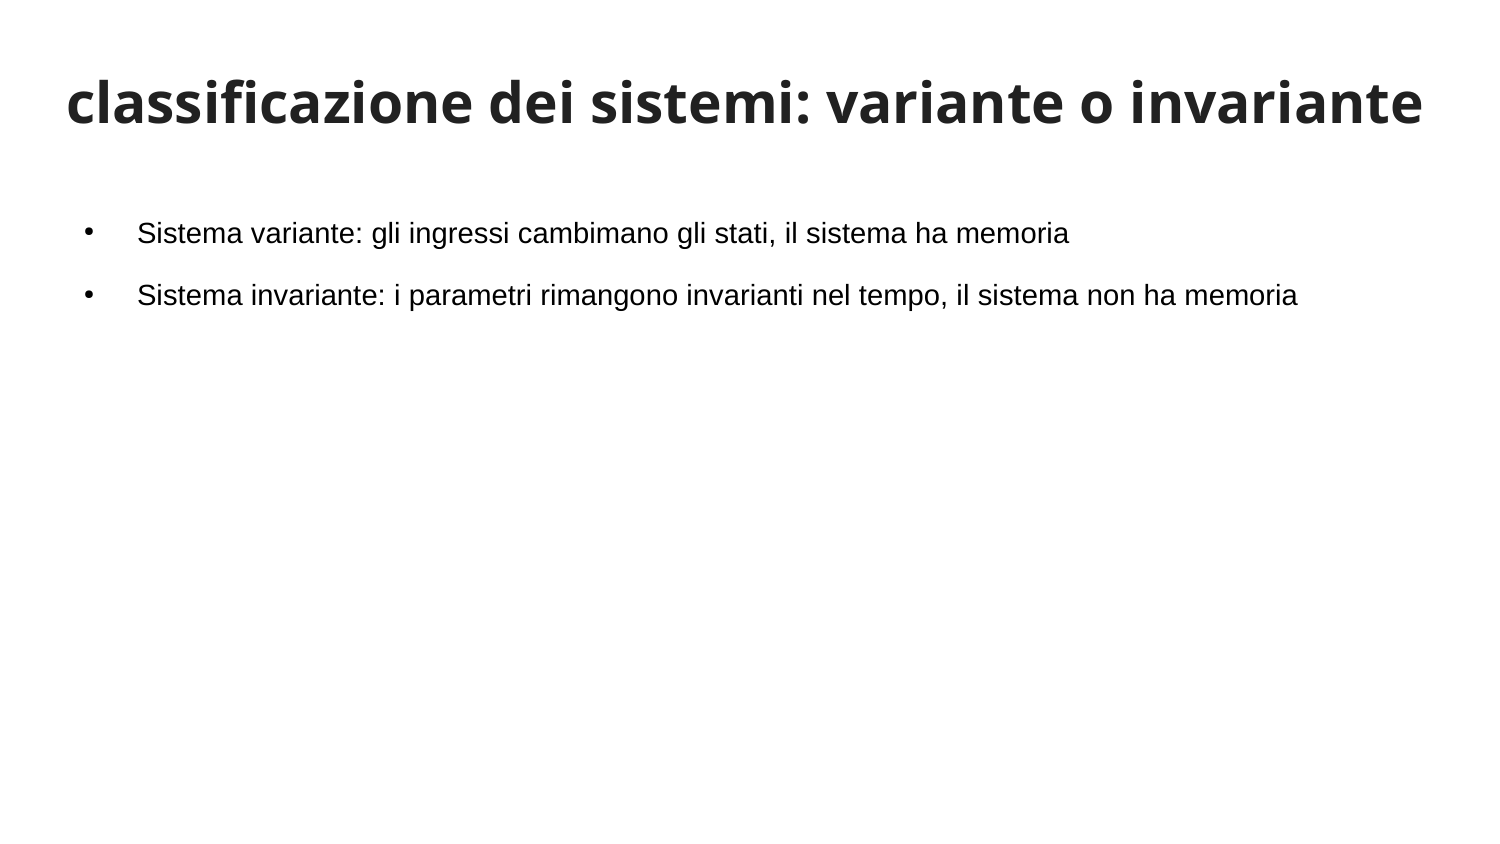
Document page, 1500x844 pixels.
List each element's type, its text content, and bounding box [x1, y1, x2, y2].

title classificazione dei sistemi: variante o invariante [51, 48, 1449, 180]
list Sistema variante: gli ingressi cambimano gli stati, il sistema ha memoria Sistema invariante: i parametri rimangono invarianti nel tempo, il sistema non ha memoria [51, 201, 1449, 750]
